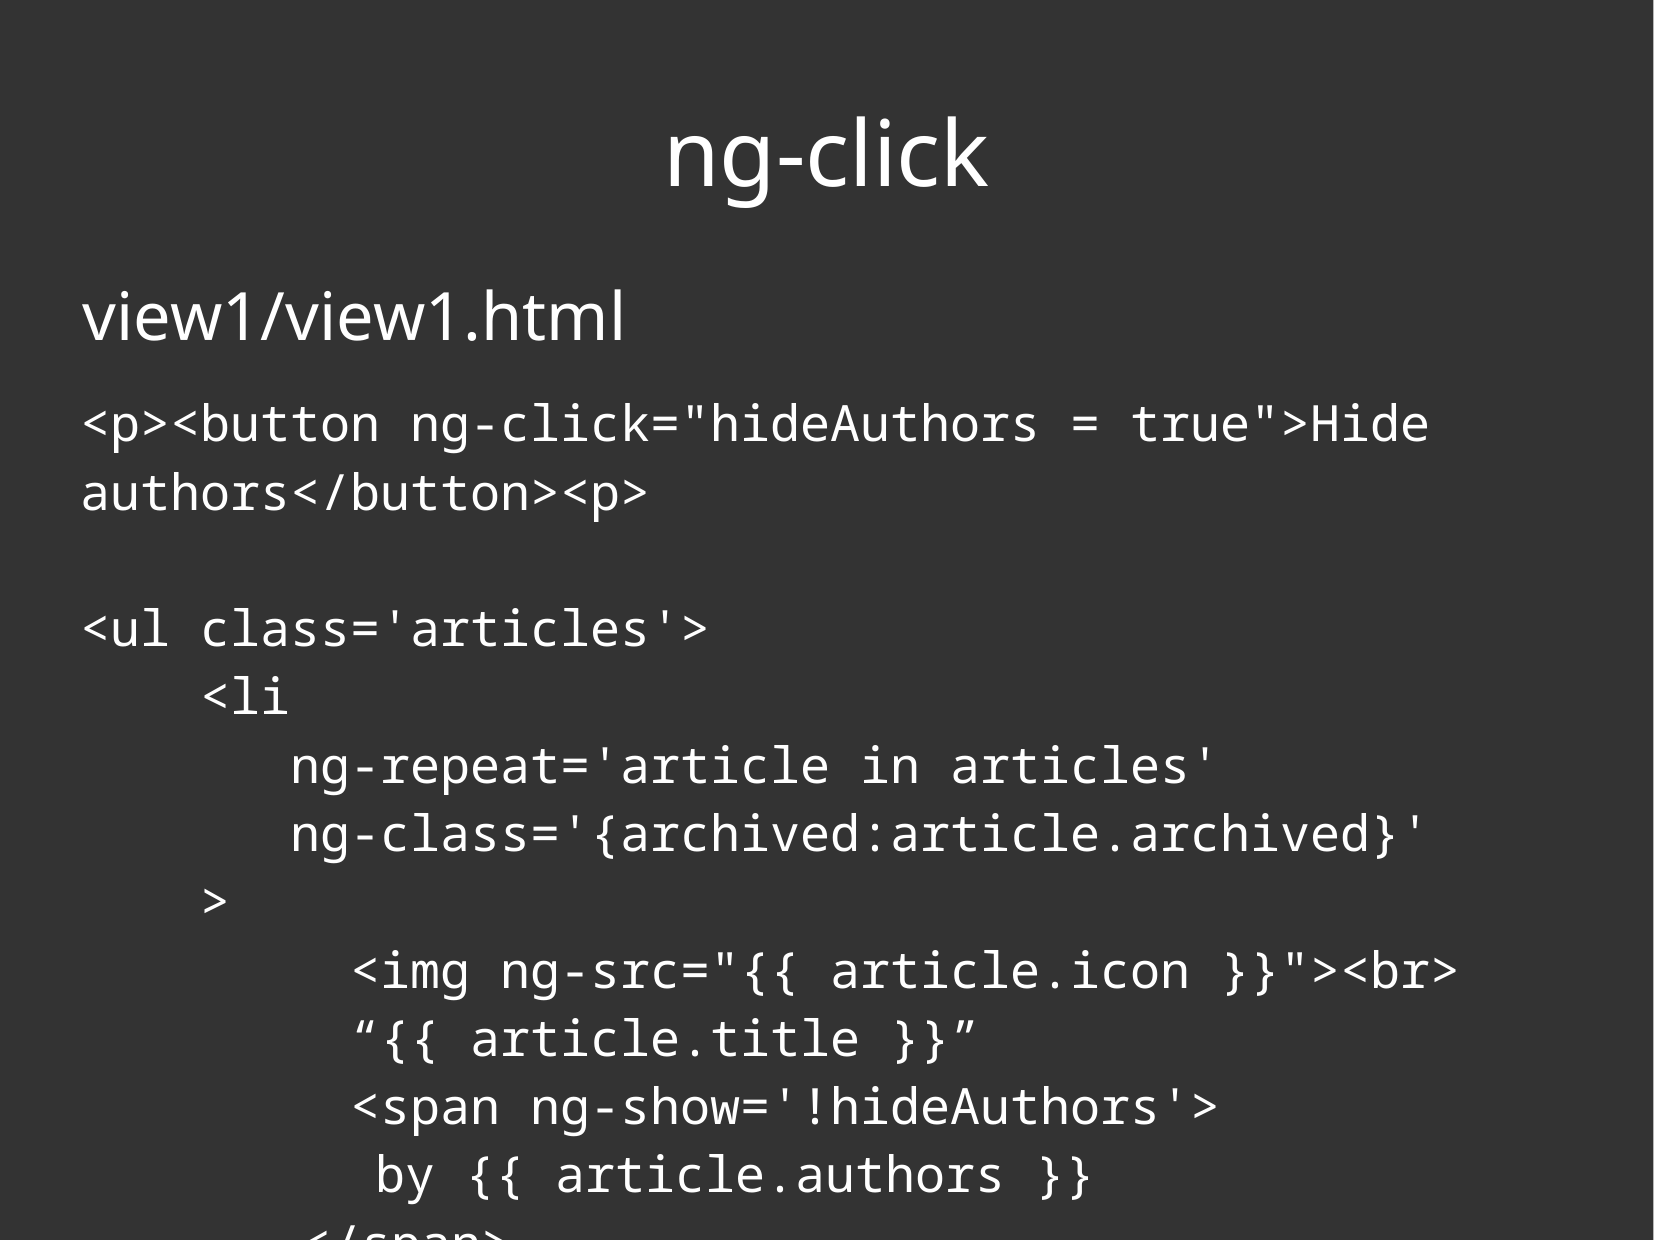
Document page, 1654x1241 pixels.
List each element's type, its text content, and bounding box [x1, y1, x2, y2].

title ng-click [82, 47, 1571, 242]
title view1/view1.html [82, 242, 1572, 387]
text_box <p><button ng-click="hideAuthors = true">Hide authors</button><p> <ul class='articles'> <li ng-repeat='article in articles' ng-class='{archived:article.archived}' > <img ng-src="{{ article.icon }}"><br> “{{ article.title }}” <span ng-show='!hideAuthors'> by {{ article.authors }} </span> </li> </ul> [65, 381, 1554, 1147]
